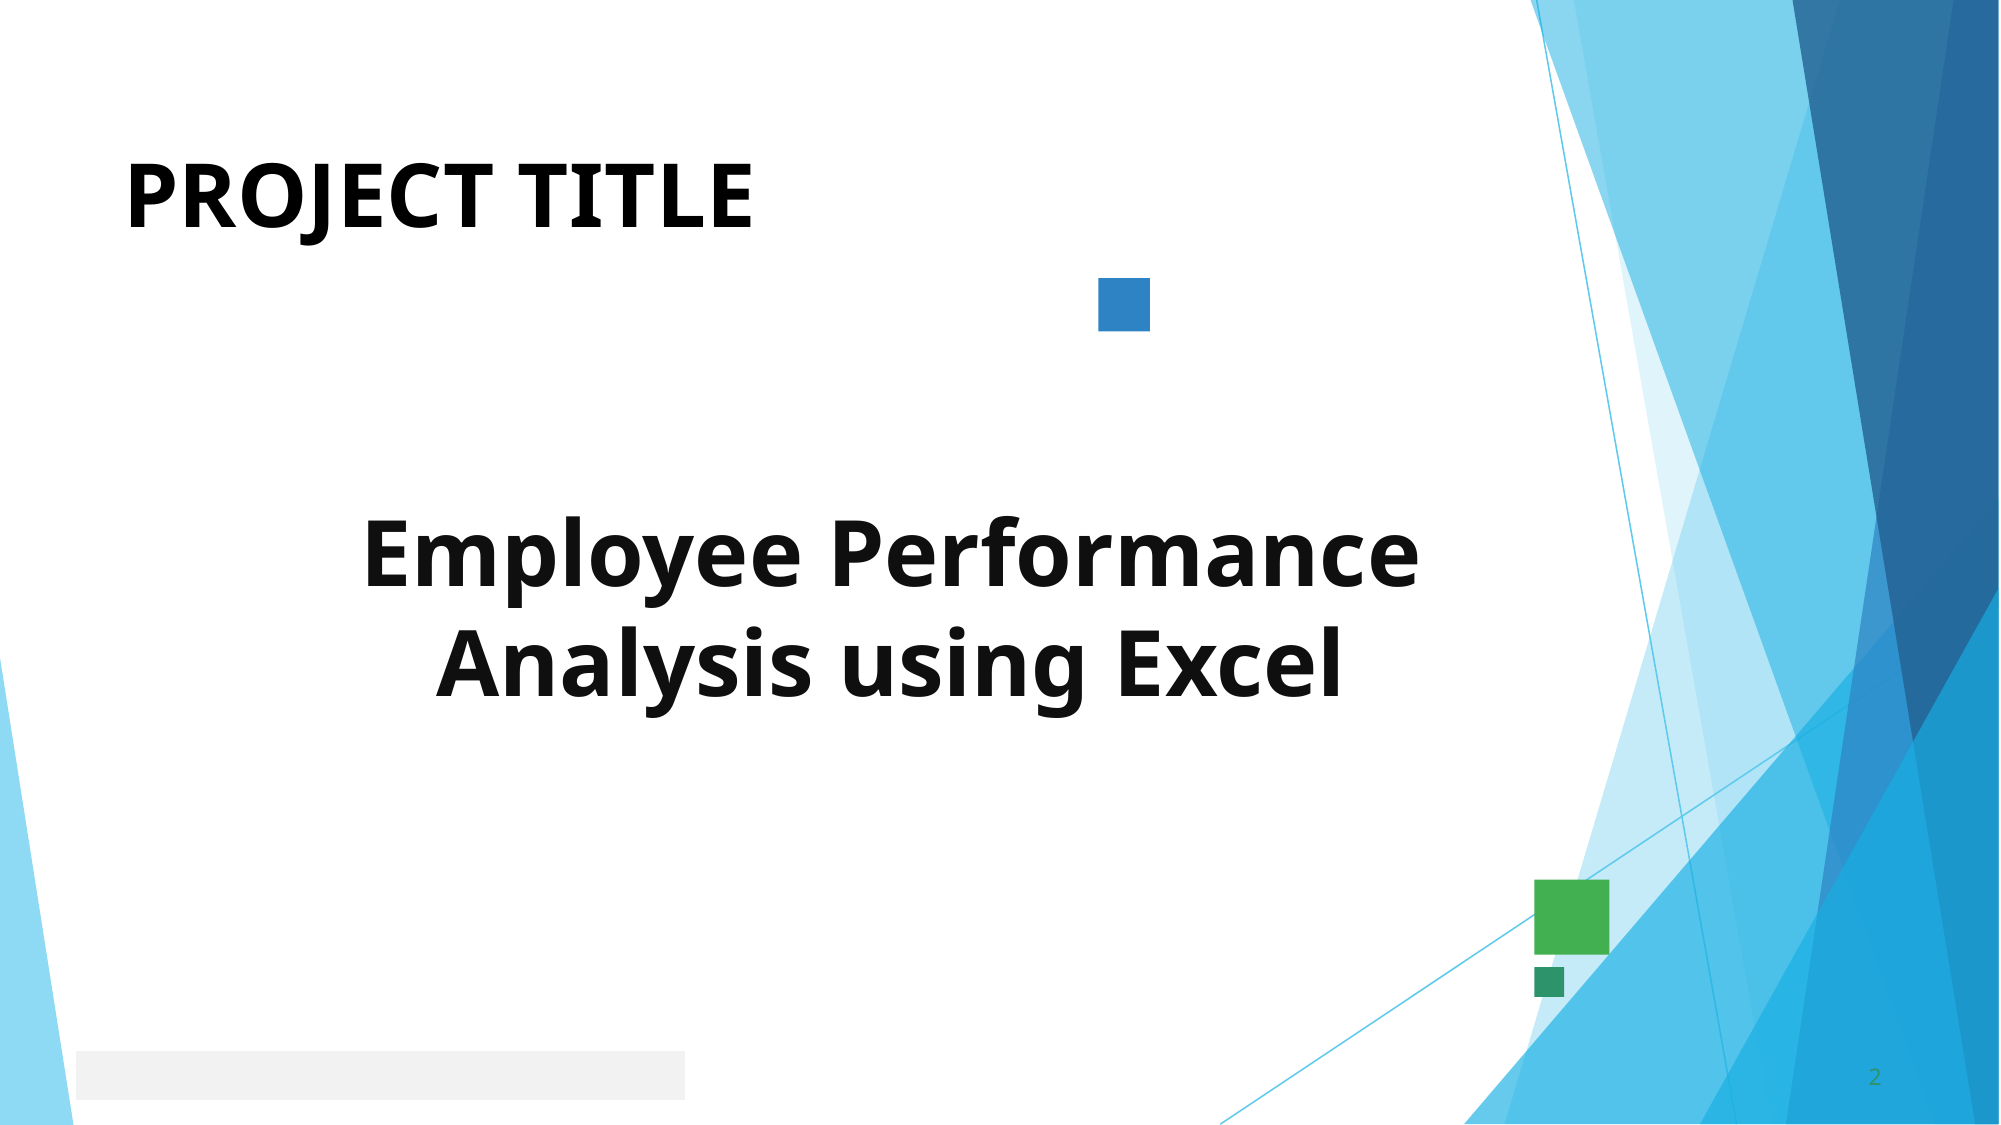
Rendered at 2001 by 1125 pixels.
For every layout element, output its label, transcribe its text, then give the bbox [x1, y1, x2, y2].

picture [76, 1051, 685, 1100]
slide_number 2 [1862, 1061, 1888, 1094]
text_box [0, 0, 2000, 1125]
title PROJECT TITLE [121, 136, 1188, 247]
text_box Employee Performance Analysis using Excel [186, 487, 1597, 725]
